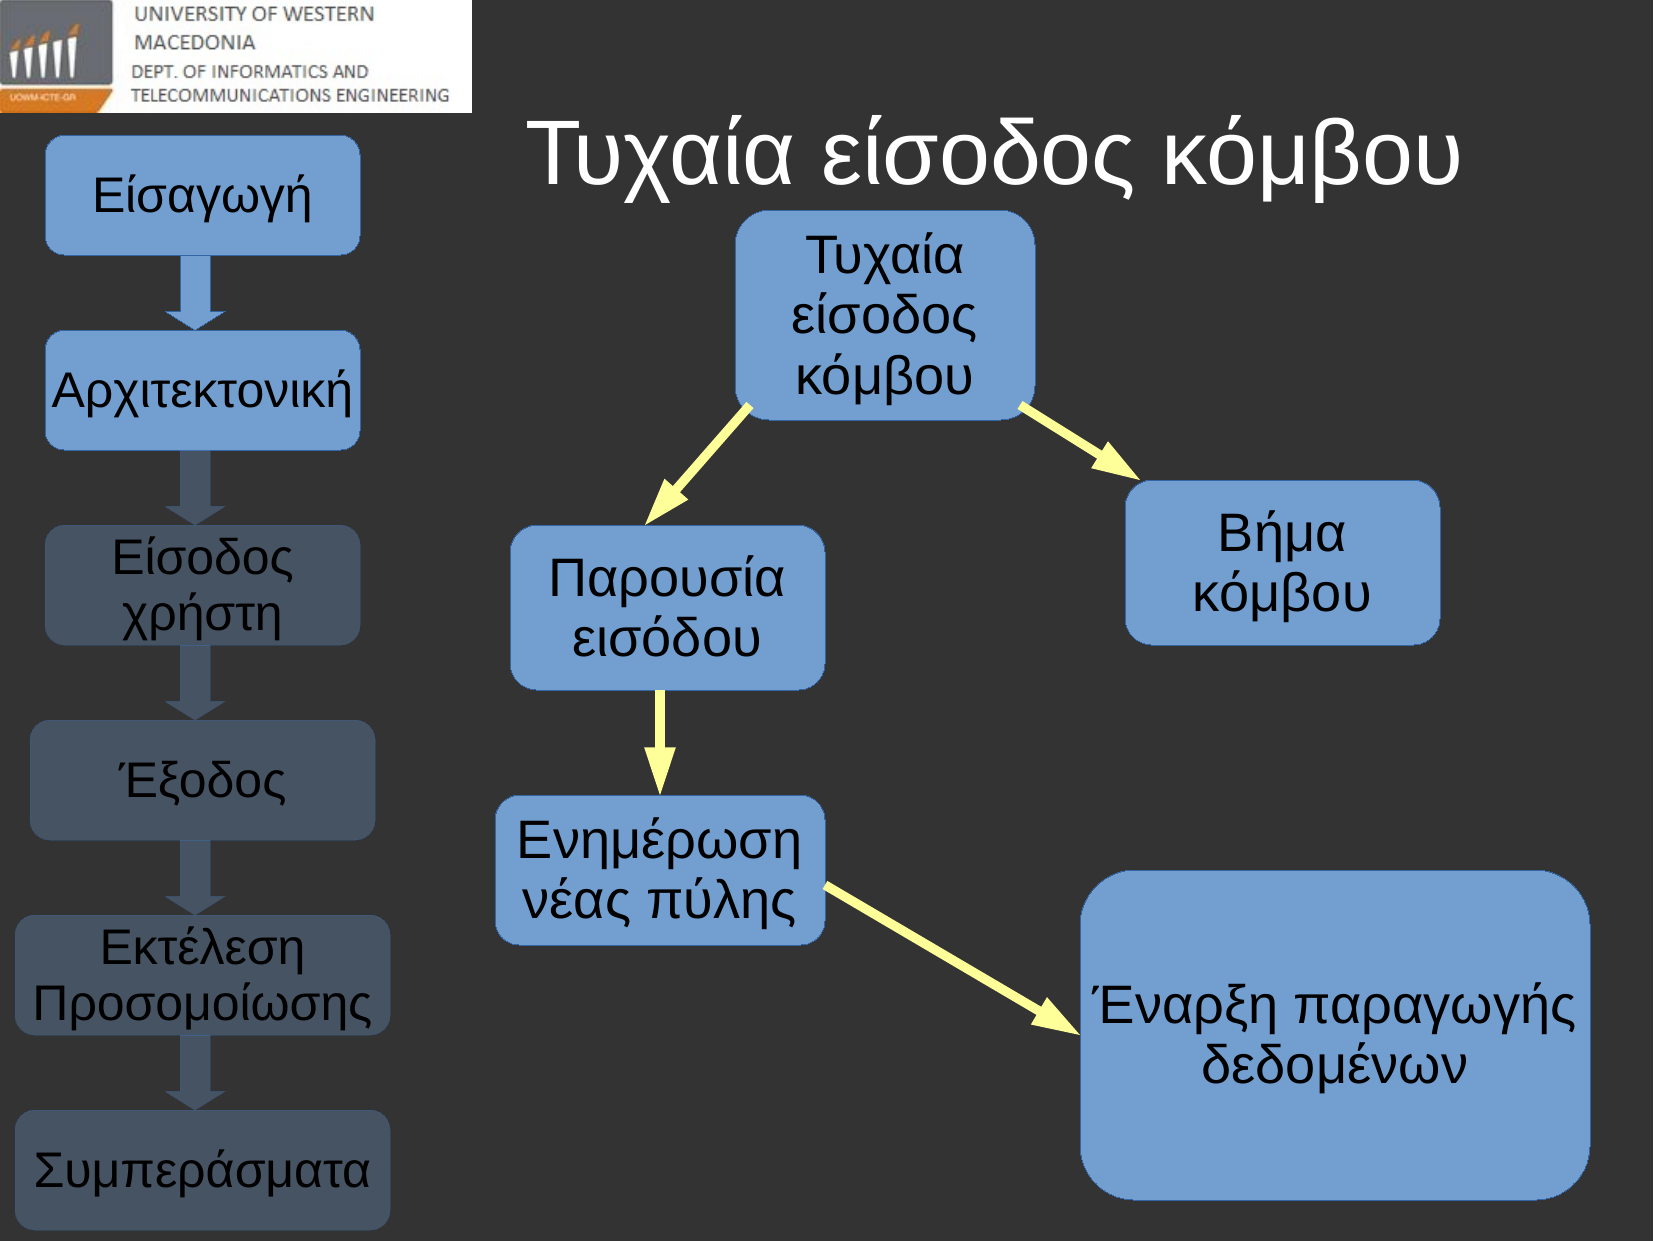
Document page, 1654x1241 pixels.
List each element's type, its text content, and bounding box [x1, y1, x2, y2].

text_box [165, 645, 226, 721]
title Τυχαία είσοδος κόμβου [345, 49, 1646, 257]
text_box Εκτέλεση Προσομοίωσης [15, 915, 391, 1036]
text_box [165, 840, 226, 916]
text_box Συμπεράσματα [15, 1110, 391, 1231]
picture [0, 0, 472, 113]
text_box Έναρξη παραγωγής δεδομένων [1080, 870, 1591, 1201]
text_box [165, 255, 226, 331]
text_box Ενημέρωση νέας πύλης [495, 795, 826, 946]
text_box Παρουσία εισόδου [510, 525, 826, 691]
text_box [165, 1035, 226, 1111]
text_box Έξοδος [30, 720, 376, 841]
text_box Αρχιτεκτονική [45, 330, 361, 451]
text_box Βήμα κόμβου [1125, 480, 1441, 646]
text_box Τυχαία είσοδος κόμβου [735, 210, 1036, 421]
text_box [165, 450, 226, 526]
text_box Είσαγωγή [45, 135, 361, 256]
text_box Είσοδος χρήστη [45, 525, 361, 646]
